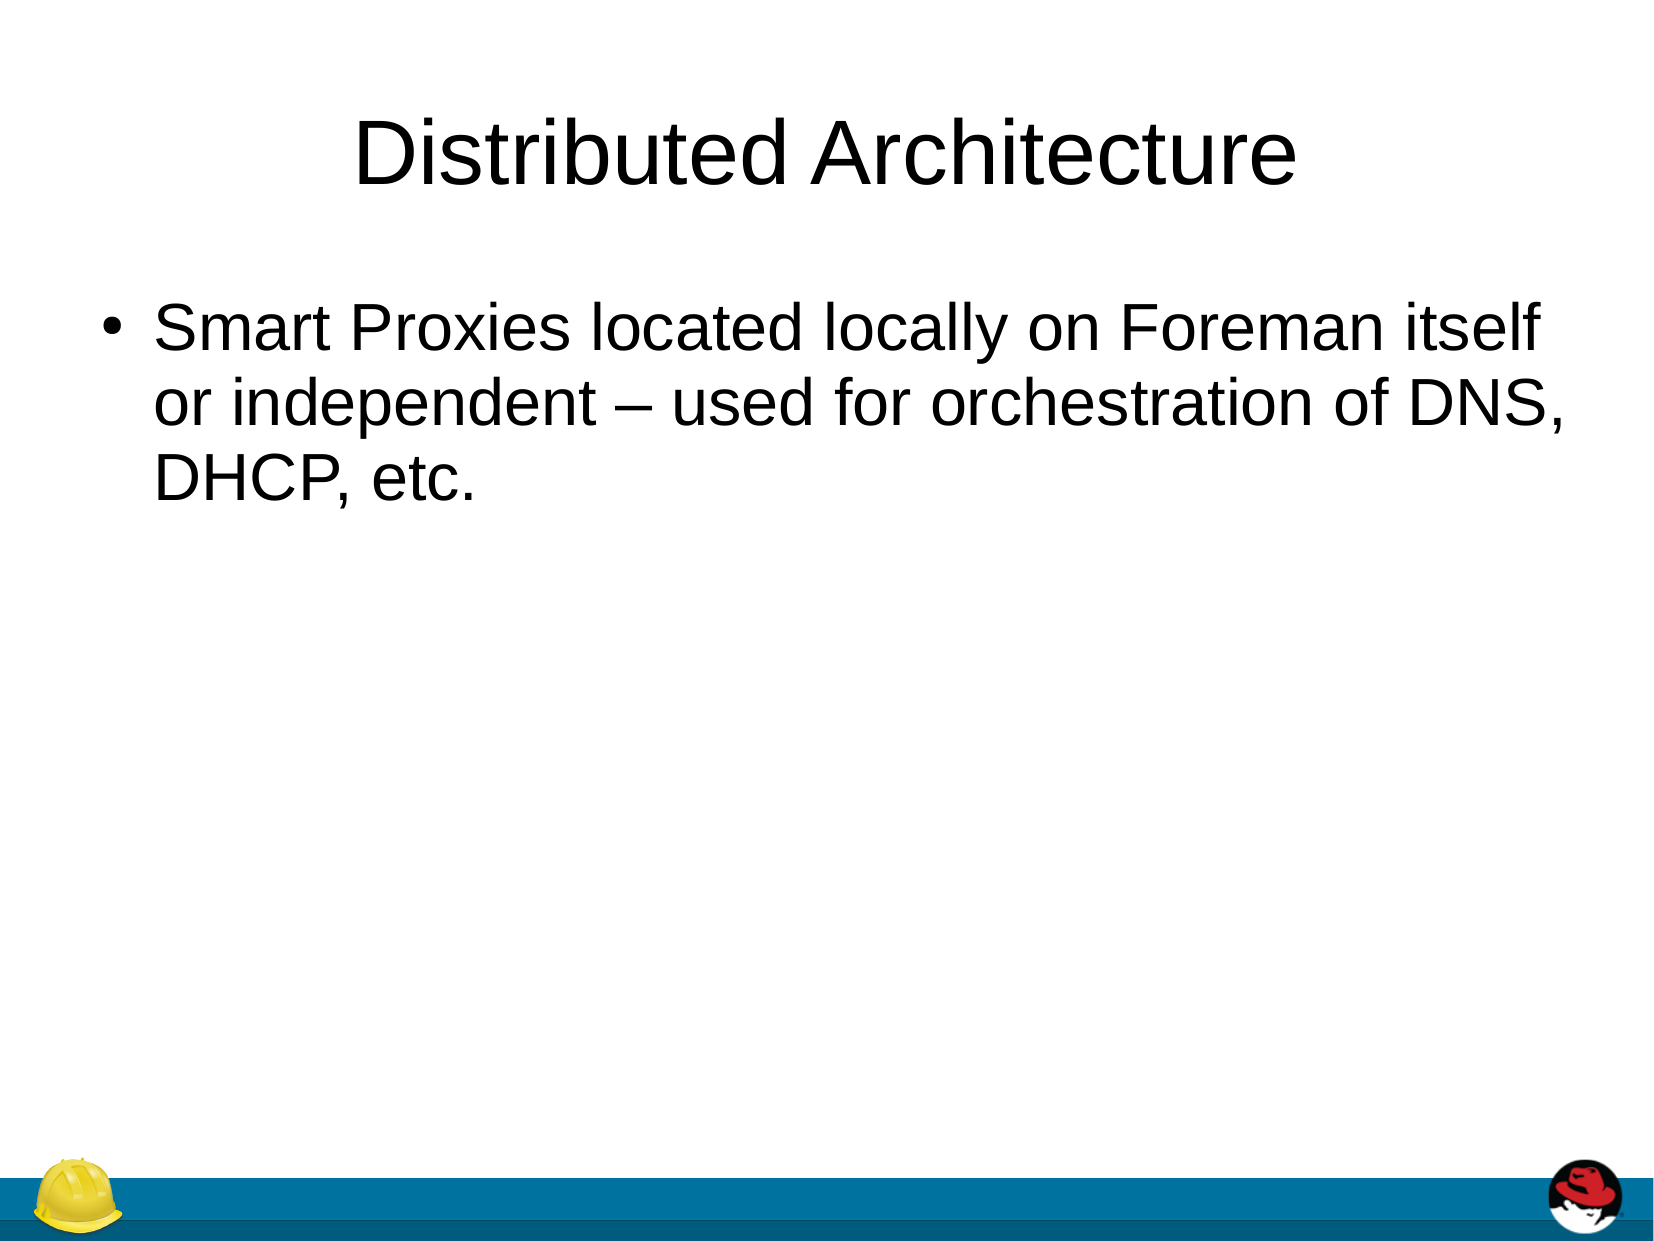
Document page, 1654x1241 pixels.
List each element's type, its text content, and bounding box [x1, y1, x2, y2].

picture [1547, 1157, 1630, 1233]
list Smart Proxies located locally on Foreman itself or independent – used for orchestration of DNS, DHCP, etc. [82, 290, 1571, 1010]
picture [23, 1145, 130, 1235]
title Distributed Architecture [82, 49, 1571, 257]
